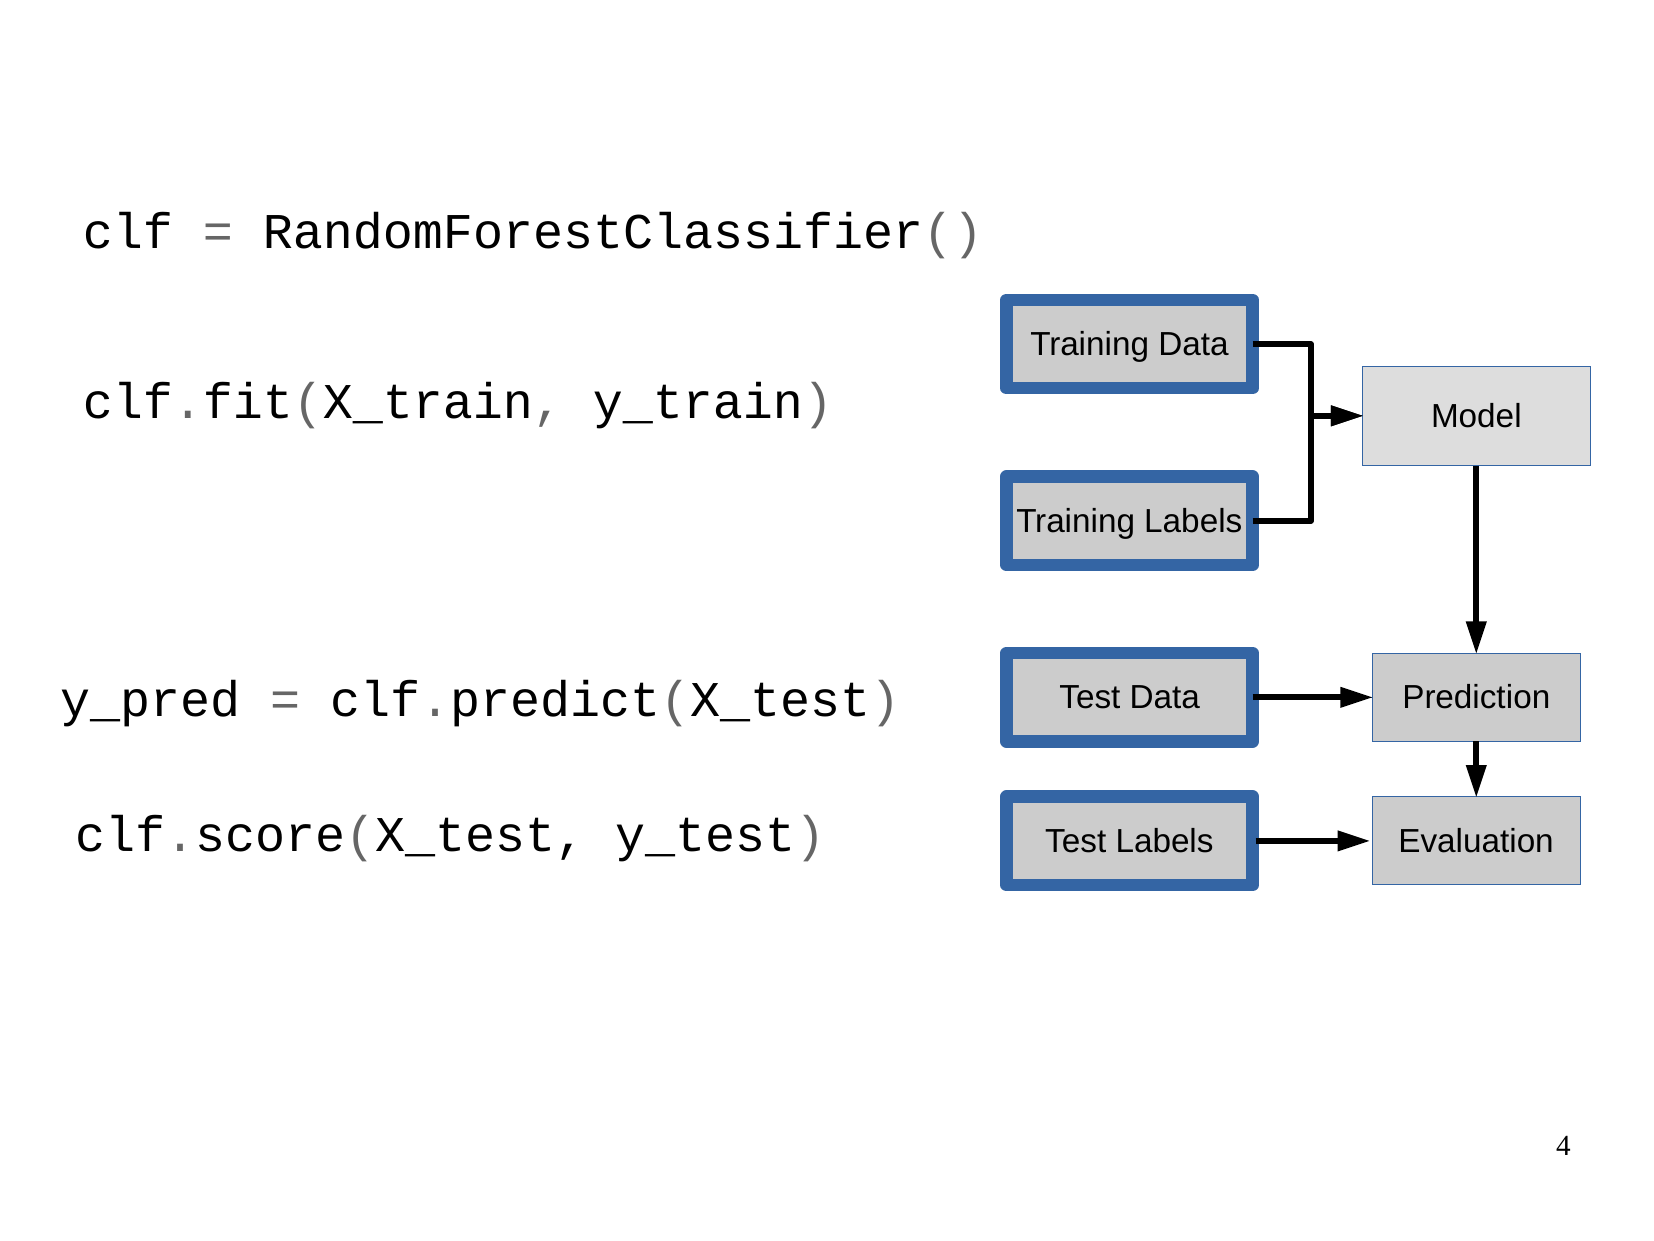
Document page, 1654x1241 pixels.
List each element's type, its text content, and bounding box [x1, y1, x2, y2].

text_box clf = RandomForestClassifier() clf.fit(X_train, y_train) [82, 150, 1411, 766]
text_box Training Labels [1006, 476, 1253, 565]
text_box Model [1362, 366, 1591, 466]
text_box Evaluation [1372, 796, 1581, 885]
text_box y_pred = clf.predict(X_test) [60, 675, 916, 766]
text_box Test Labels [1006, 796, 1253, 885]
text_box Training Data [1006, 299, 1253, 389]
text_box Prediction [1372, 653, 1581, 742]
text_box clf.score(X_test, y_test) [75, 810, 1486, 961]
text_box Test Data [1006, 653, 1253, 742]
